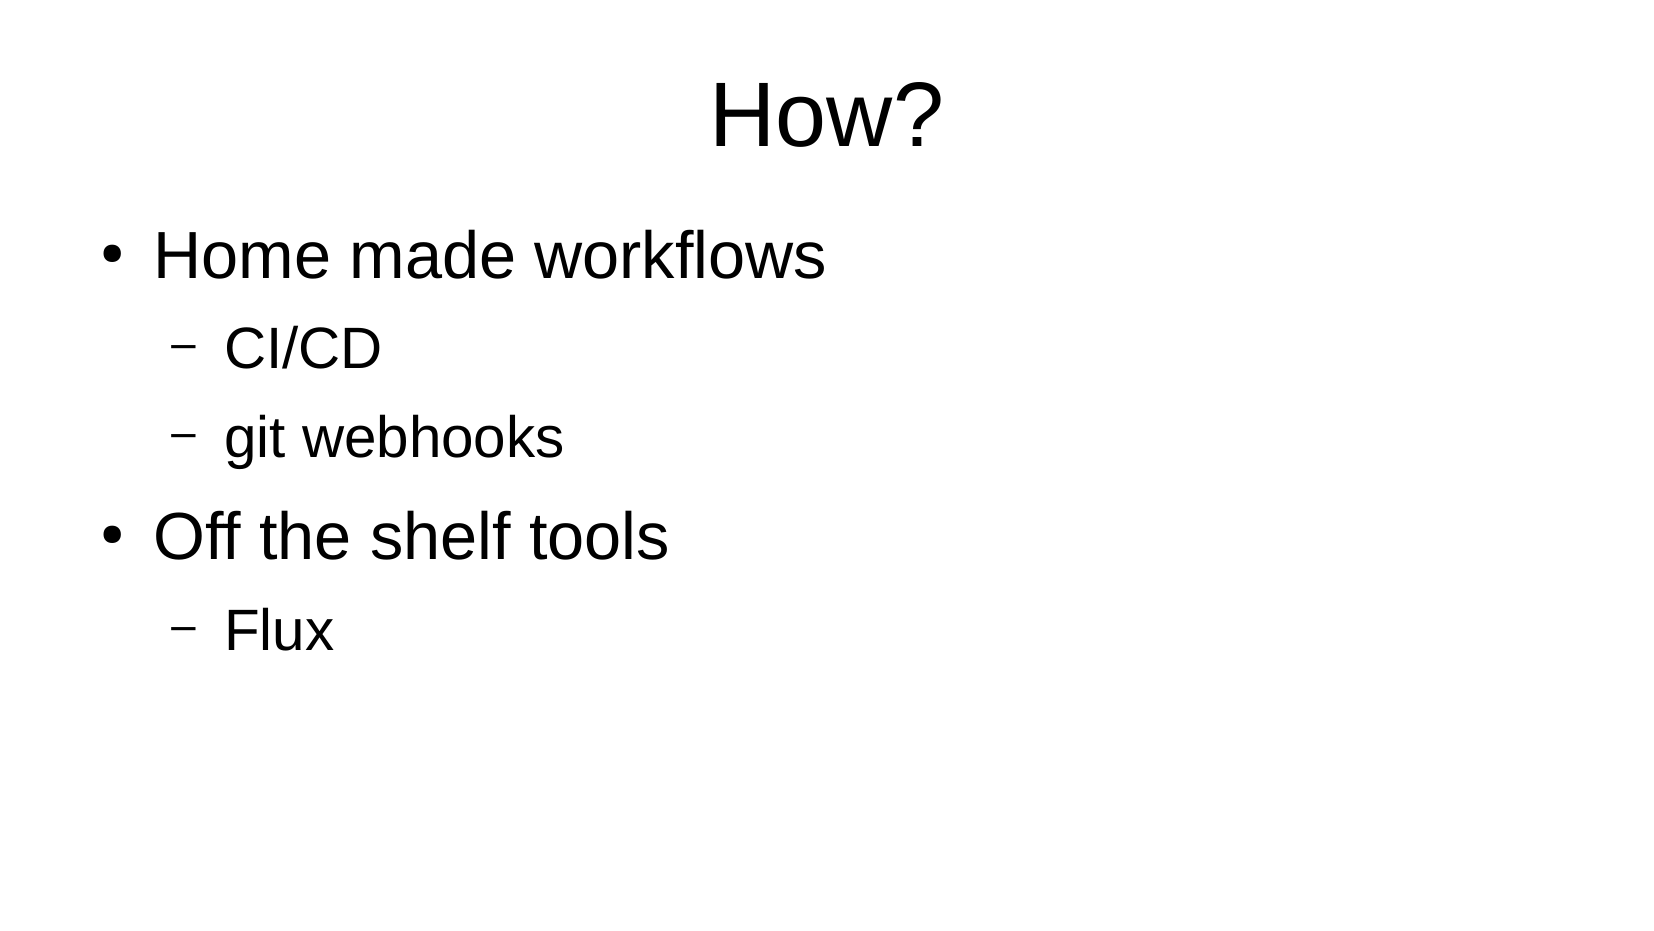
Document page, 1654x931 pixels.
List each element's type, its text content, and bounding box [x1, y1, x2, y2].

title How? [82, 37, 1571, 193]
list Home made workflows CI/CD git webhooks Off the shelf tools Flux [82, 217, 1571, 758]
